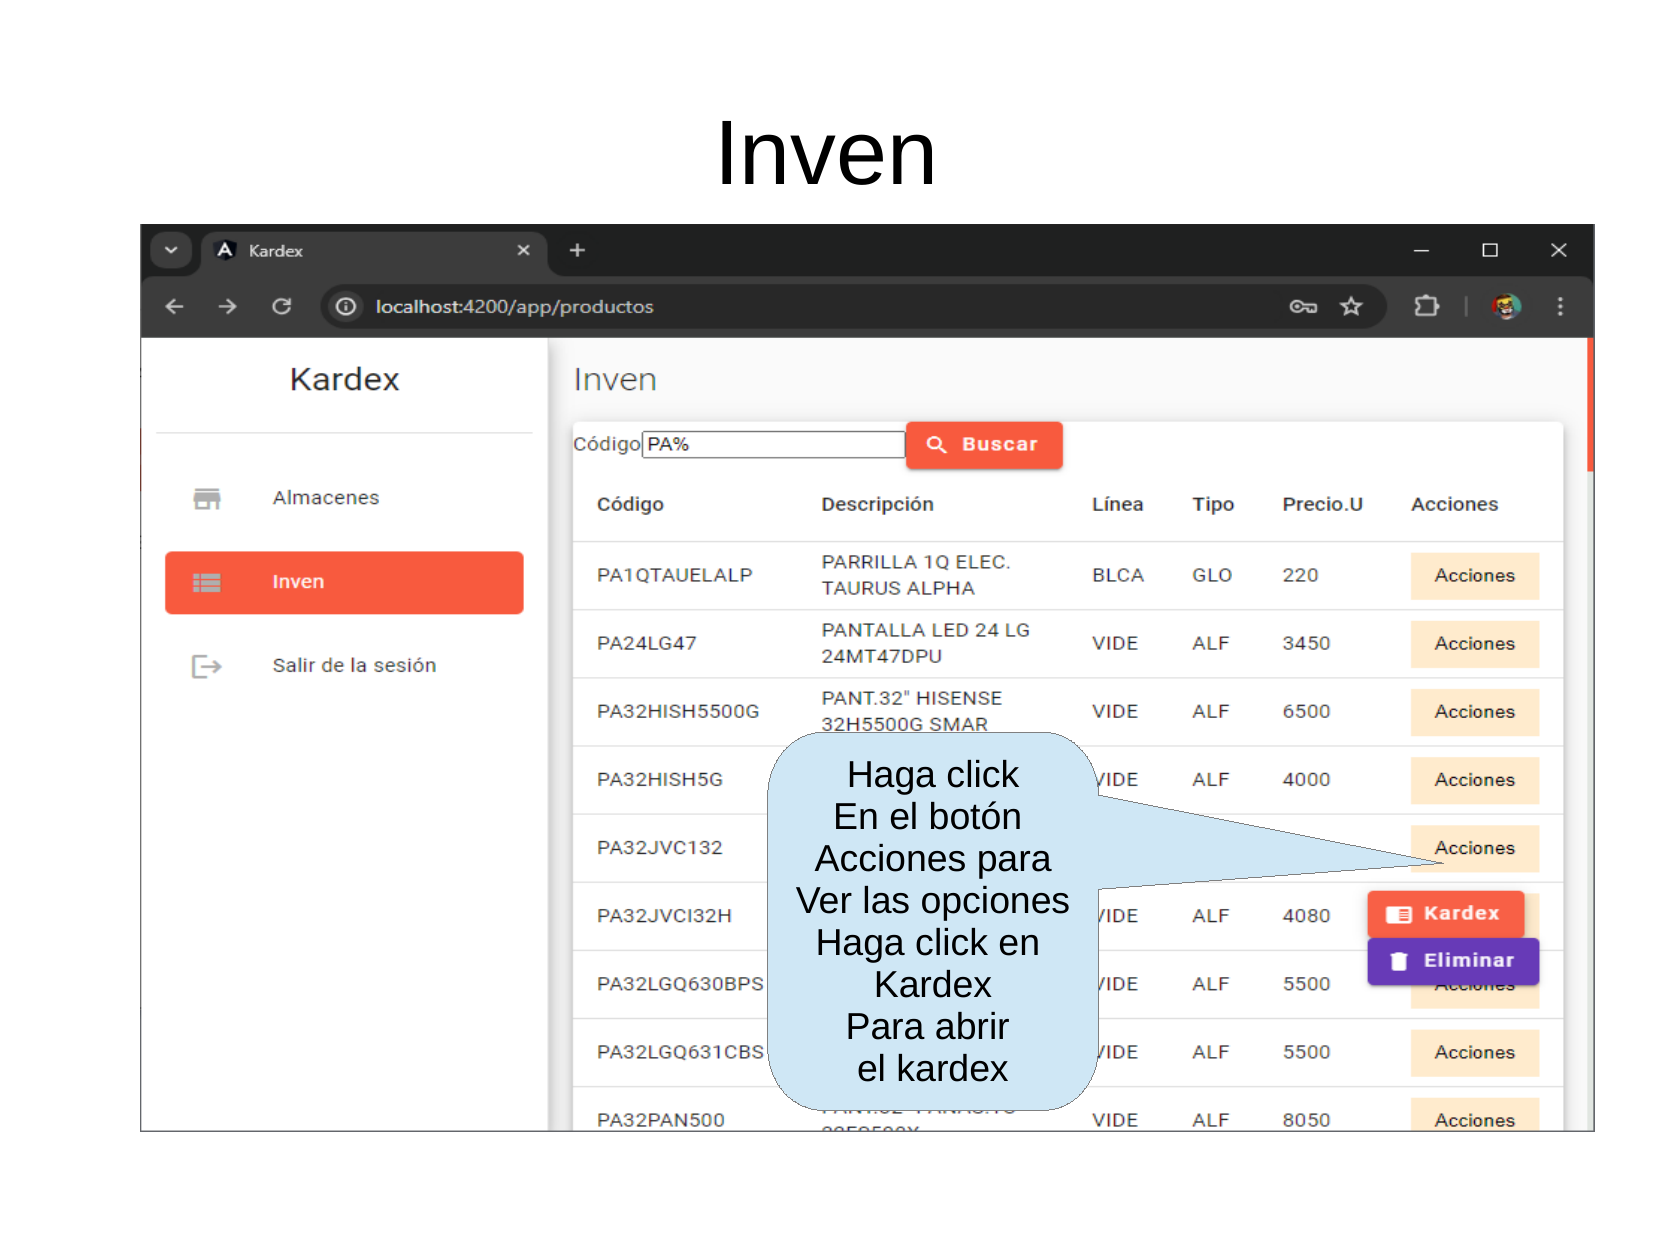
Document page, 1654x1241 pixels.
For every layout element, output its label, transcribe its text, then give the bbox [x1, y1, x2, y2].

picture [140, 224, 1595, 1132]
title Inven [82, 49, 1571, 257]
text_box Haga click En el botón Acciones para Ver las opciones Haga click en Kardex Para abrir el kardex [767, 732, 1444, 1111]
